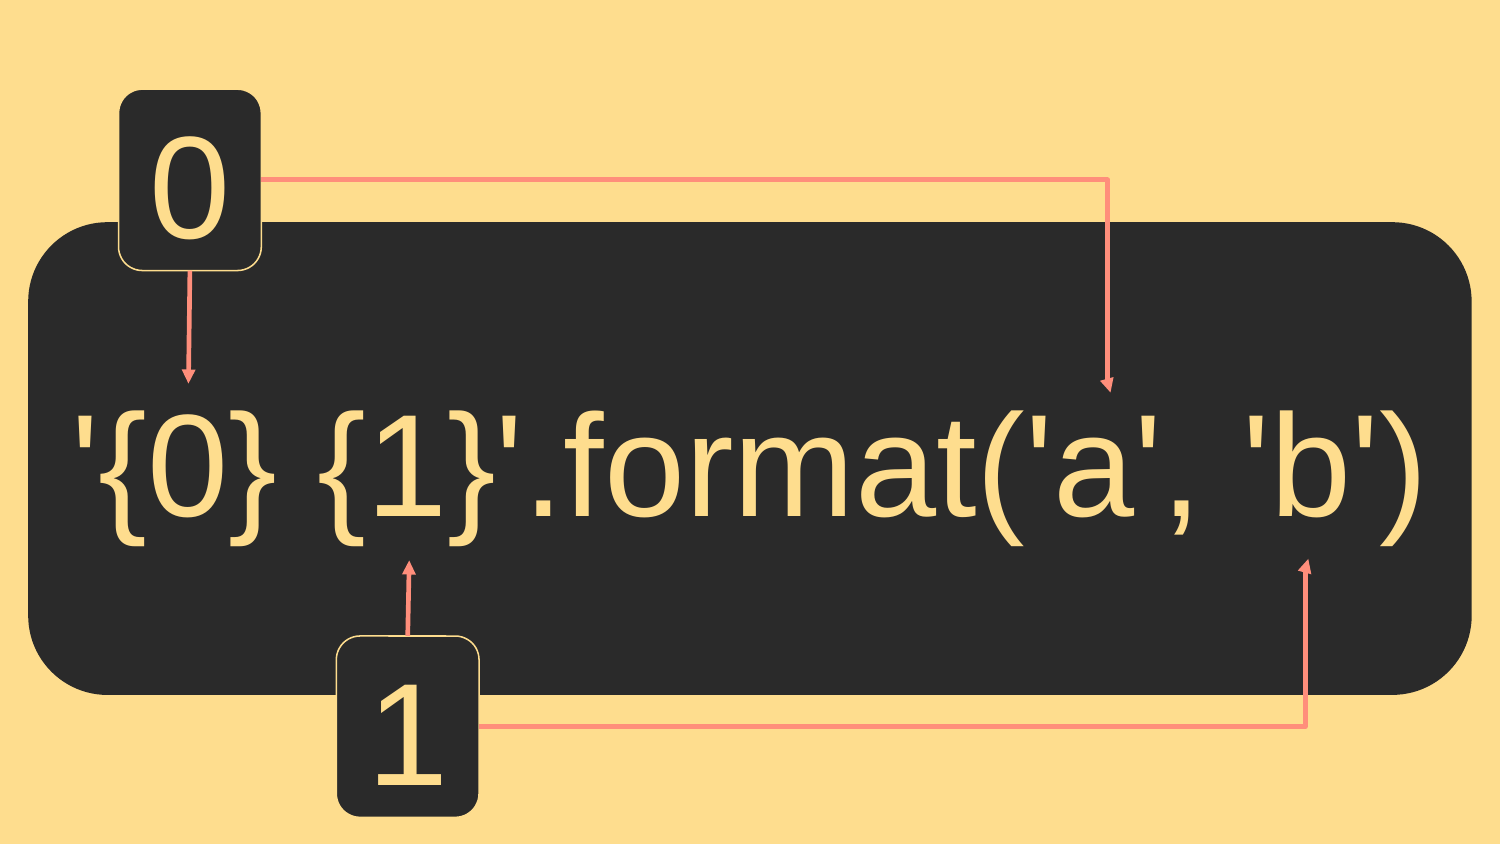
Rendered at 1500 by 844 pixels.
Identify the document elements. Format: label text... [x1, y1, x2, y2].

text_box 1 [336, 635, 480, 818]
text_box '{0} {1}'.format('a', 'b') [28, 222, 1471, 695]
text_box 0 [118, 89, 262, 271]
